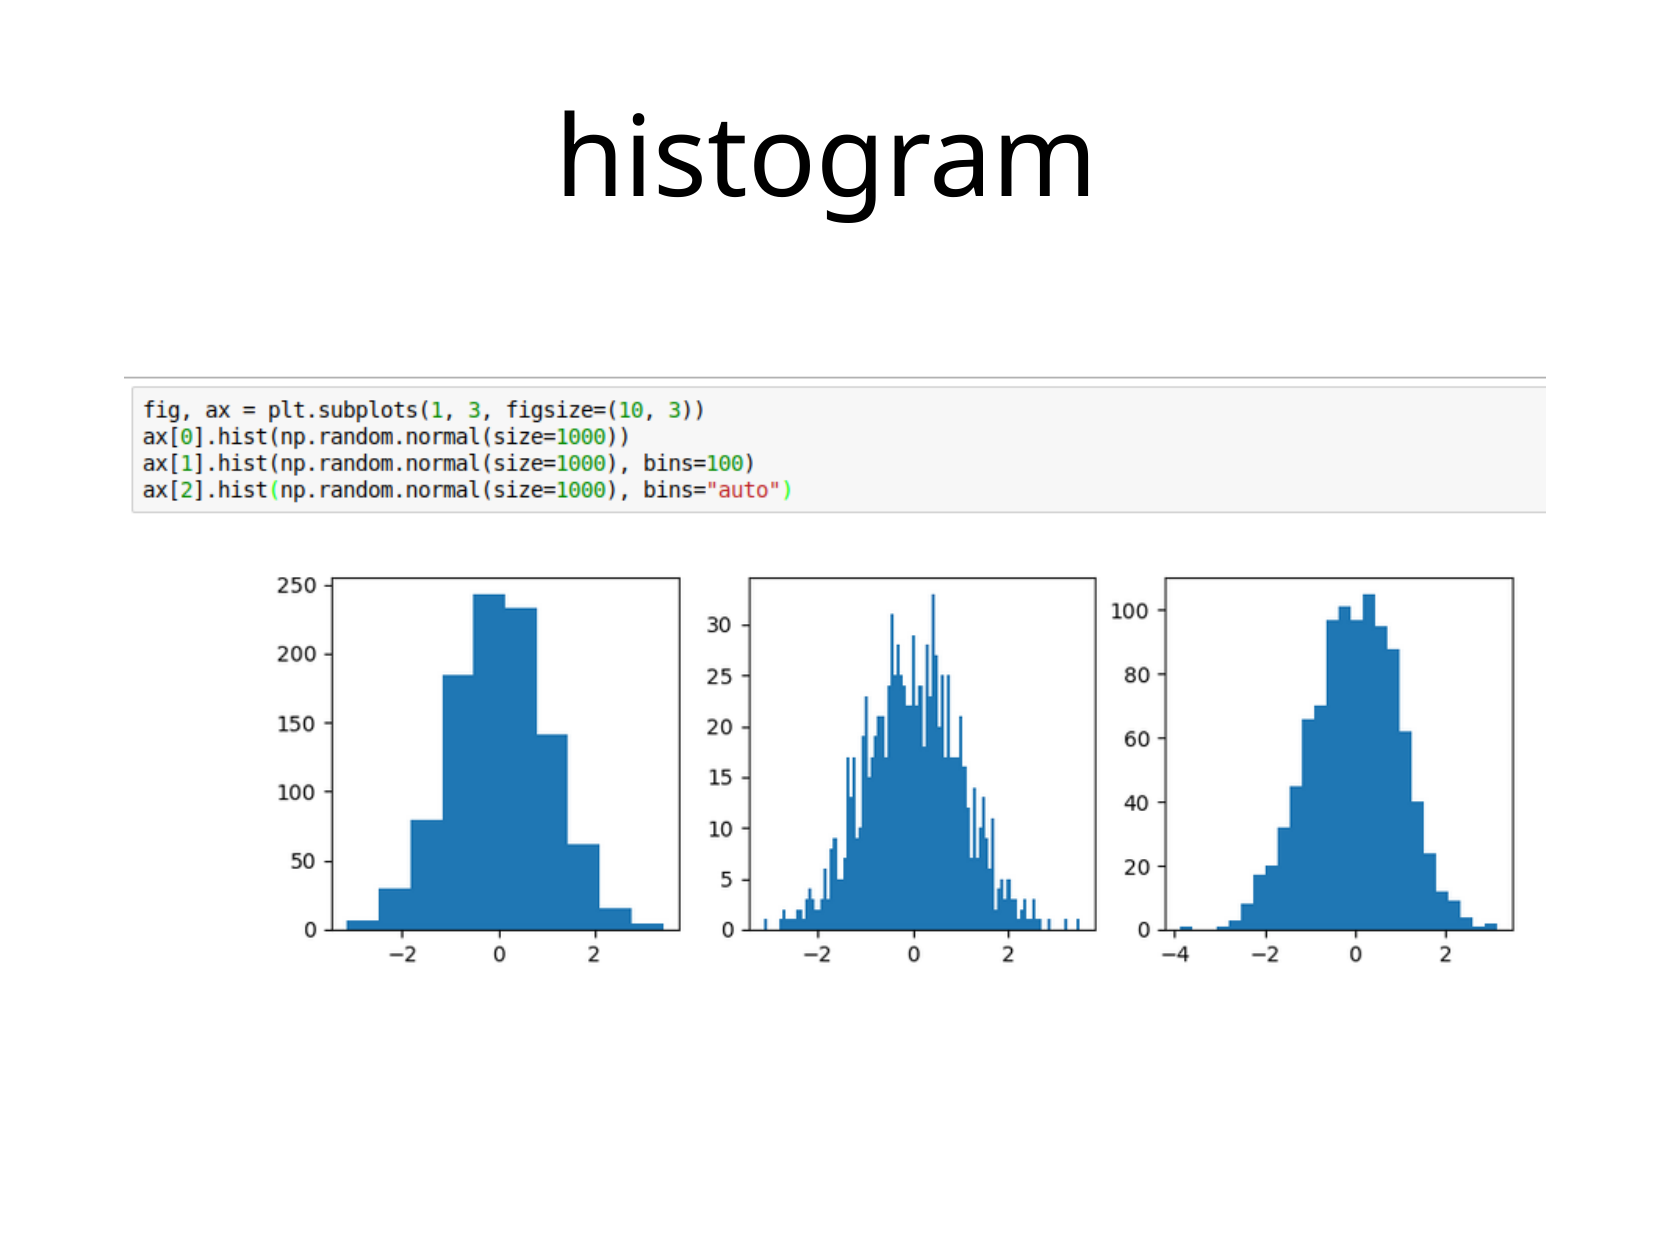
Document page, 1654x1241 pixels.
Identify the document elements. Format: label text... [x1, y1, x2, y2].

title histogram [82, 49, 1571, 257]
picture [124, 374, 1546, 988]
